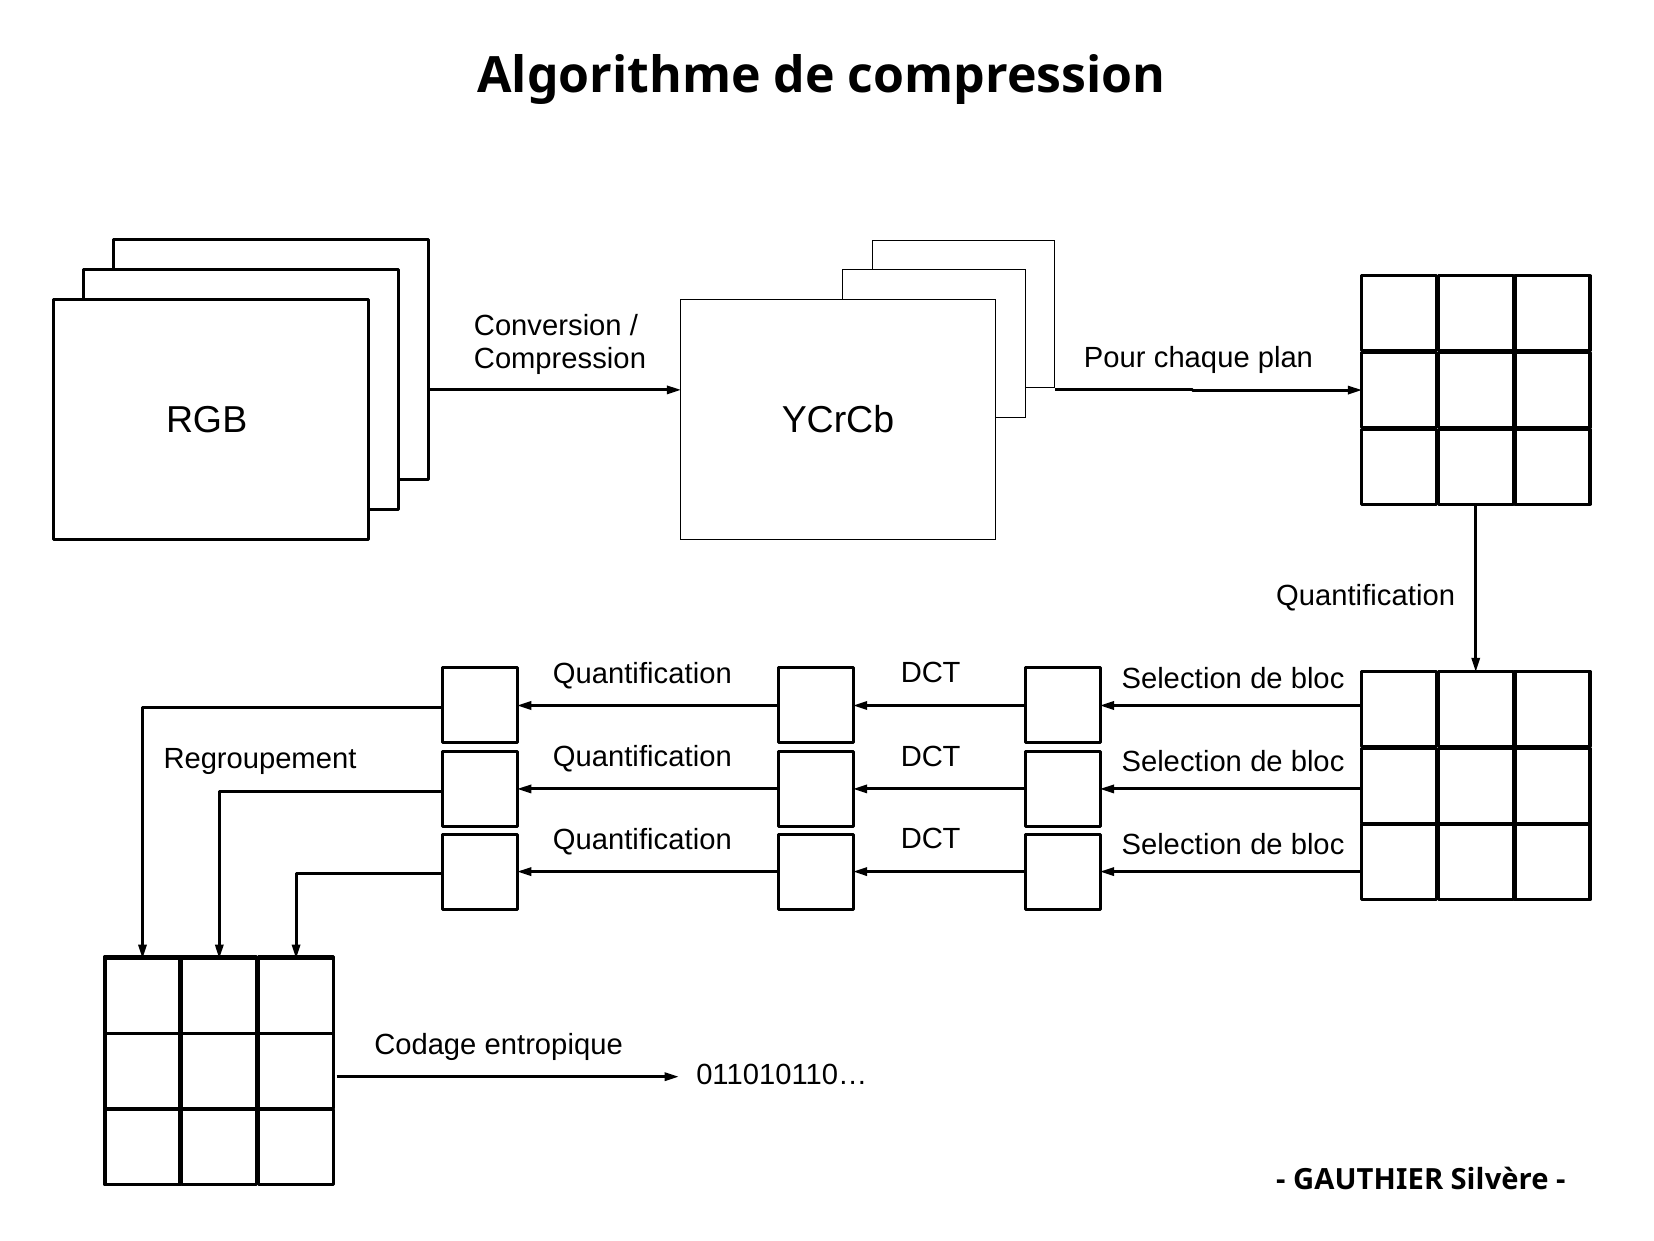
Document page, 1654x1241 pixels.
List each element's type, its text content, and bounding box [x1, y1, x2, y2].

text_box [842, 240, 1055, 418]
text_box [1025, 834, 1101, 910]
text_box [1515, 352, 1591, 428]
text_box - GAUTHIER Silvère - [1260, 1149, 1621, 1208]
text_box Quantification [536, 731, 749, 782]
text_box [1361, 671, 1437, 747]
text_box [1438, 429, 1514, 505]
text_box [778, 667, 854, 743]
text_box [1361, 429, 1437, 505]
text_box [1438, 352, 1514, 428]
text_box [442, 834, 518, 910]
text_box [1361, 275, 1437, 351]
text_box [1438, 671, 1514, 747]
text_box Conversion / Compression [457, 300, 663, 384]
text_box [442, 751, 518, 827]
text_box DCT [884, 647, 978, 699]
text_box [105, 956, 257, 1185]
text_box [1515, 275, 1591, 351]
text_box [778, 751, 854, 827]
text_box [1515, 671, 1591, 747]
text_box [1438, 275, 1514, 351]
text_box RGB [149, 390, 264, 450]
text_box [1025, 667, 1101, 743]
text_box Selection de bloc [1105, 736, 1362, 787]
text_box [442, 667, 518, 743]
text_box Regroupement [147, 732, 374, 784]
text_box [1025, 751, 1101, 827]
text_box Selection de bloc [1105, 652, 1362, 704]
text_box [1361, 748, 1437, 900]
text_box Pour chaque plan [1067, 332, 1330, 384]
text_box [1515, 429, 1591, 505]
text_box [1515, 748, 1591, 900]
text_box DCT [884, 813, 978, 865]
text_box [1438, 748, 1514, 900]
text_box 011010110… [680, 1048, 889, 1100]
text_box [258, 956, 334, 1185]
text_box Quantification [1260, 569, 1472, 621]
text_box [1361, 352, 1437, 428]
text_box Codage entropique [358, 1019, 640, 1070]
text_box YCrCb [680, 299, 996, 540]
text_box Algorithme de compression [460, 30, 1206, 117]
text_box DCT [884, 730, 978, 782]
text_box Quantification [536, 647, 749, 699]
text_box Quantification [536, 814, 749, 865]
text_box [778, 834, 854, 910]
text_box Selection de bloc [1105, 819, 1362, 870]
text_box [53, 239, 429, 540]
